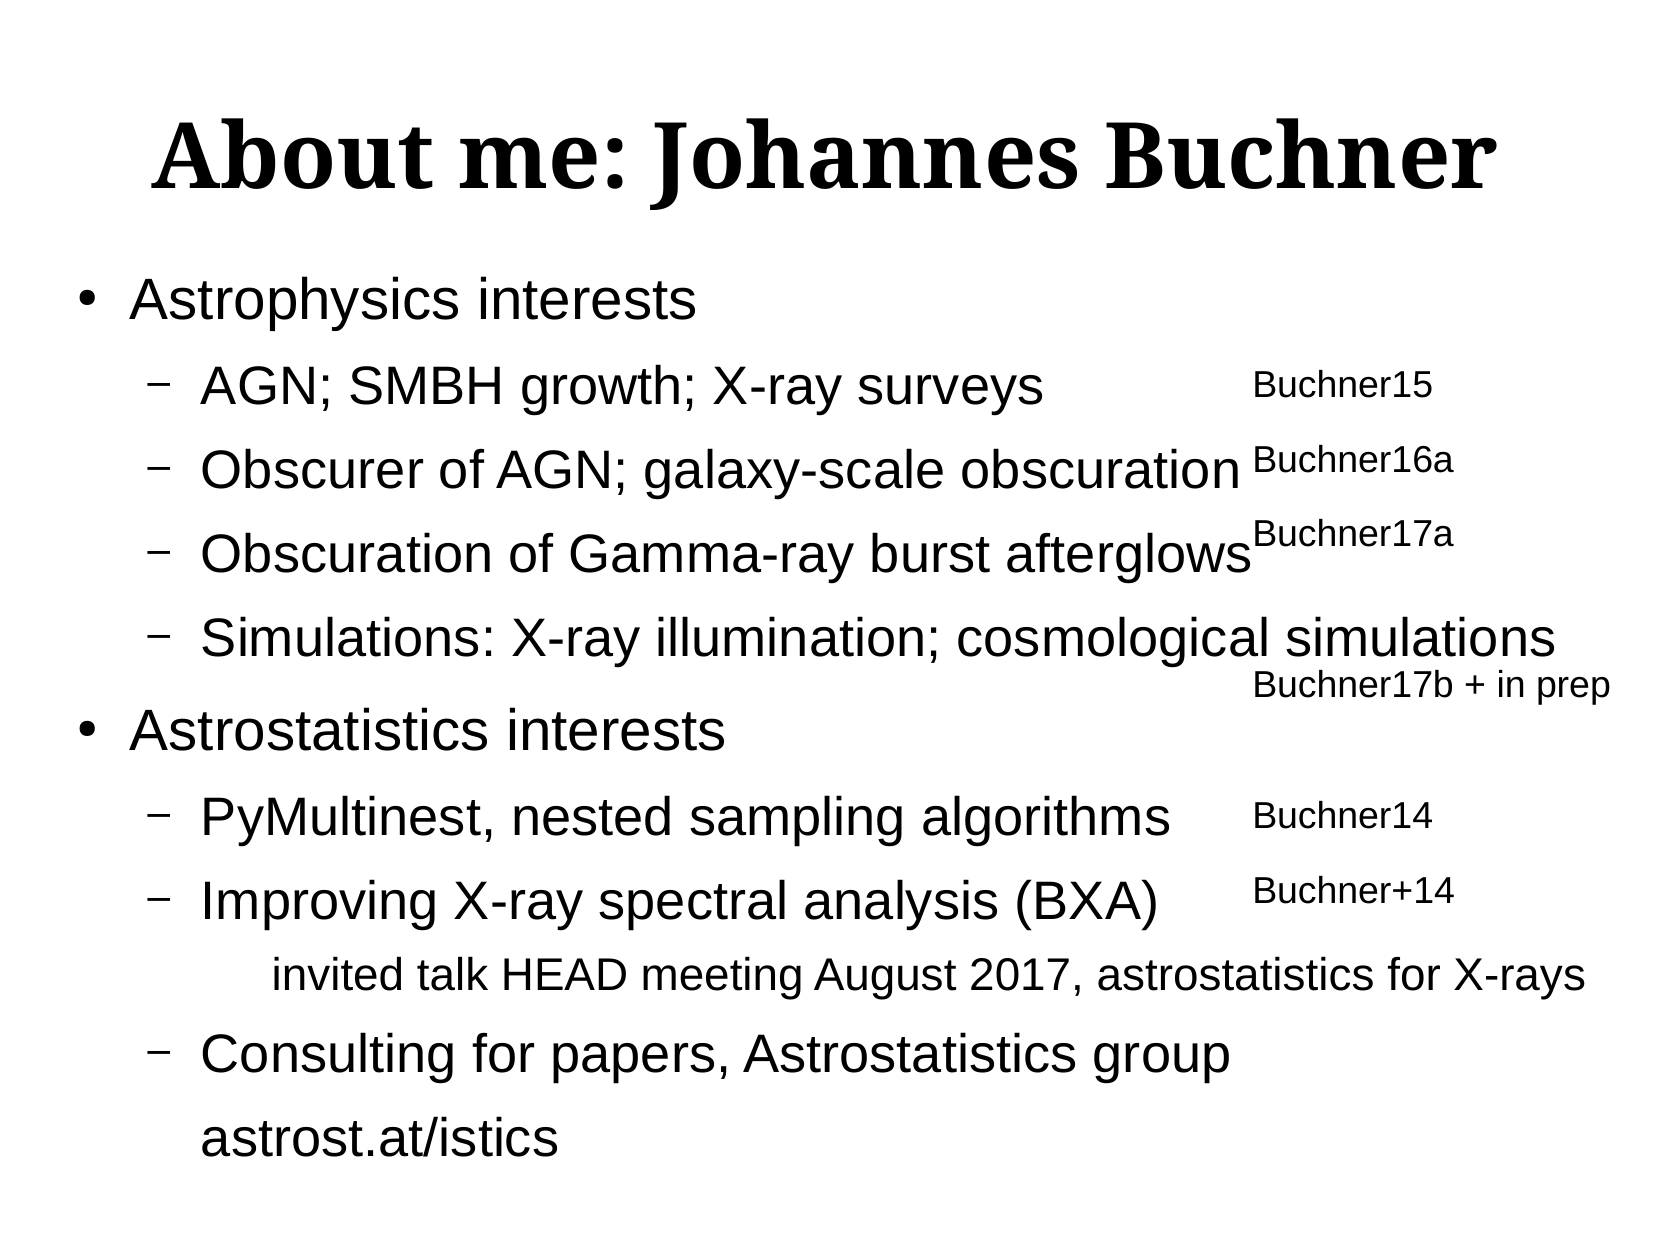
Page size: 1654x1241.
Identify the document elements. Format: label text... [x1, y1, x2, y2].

text_box Buchner15 [1237, 355, 1538, 413]
title About me: Johannes Buchner [64, 44, 1588, 262]
text_box Buchner14 [1237, 787, 1538, 845]
text_box Buchner+14 [1237, 862, 1538, 920]
text_box Buchner17b + in prep [1237, 655, 1654, 755]
text_box Buchner17a [1237, 505, 1538, 563]
text_box Buchner16a [1237, 430, 1538, 488]
list Astrophysics interests AGN; SMBH growth; X-ray surveys Obscurer of AGN; galaxy-scale obscuration Obscuration of Gamma-ray burst afterglows Simulations: X-ray illumination; cosmological simulations Astrostatistics interests PyMultinest, nested sampling algorithms Improving X-ray spectral analysis (BXA) invited talk HEAD meeting August 2017, astrostatistics for X-rays Consulting for papers, Astrostatistics group astrost.at/istics [59, 266, 1589, 1241]
